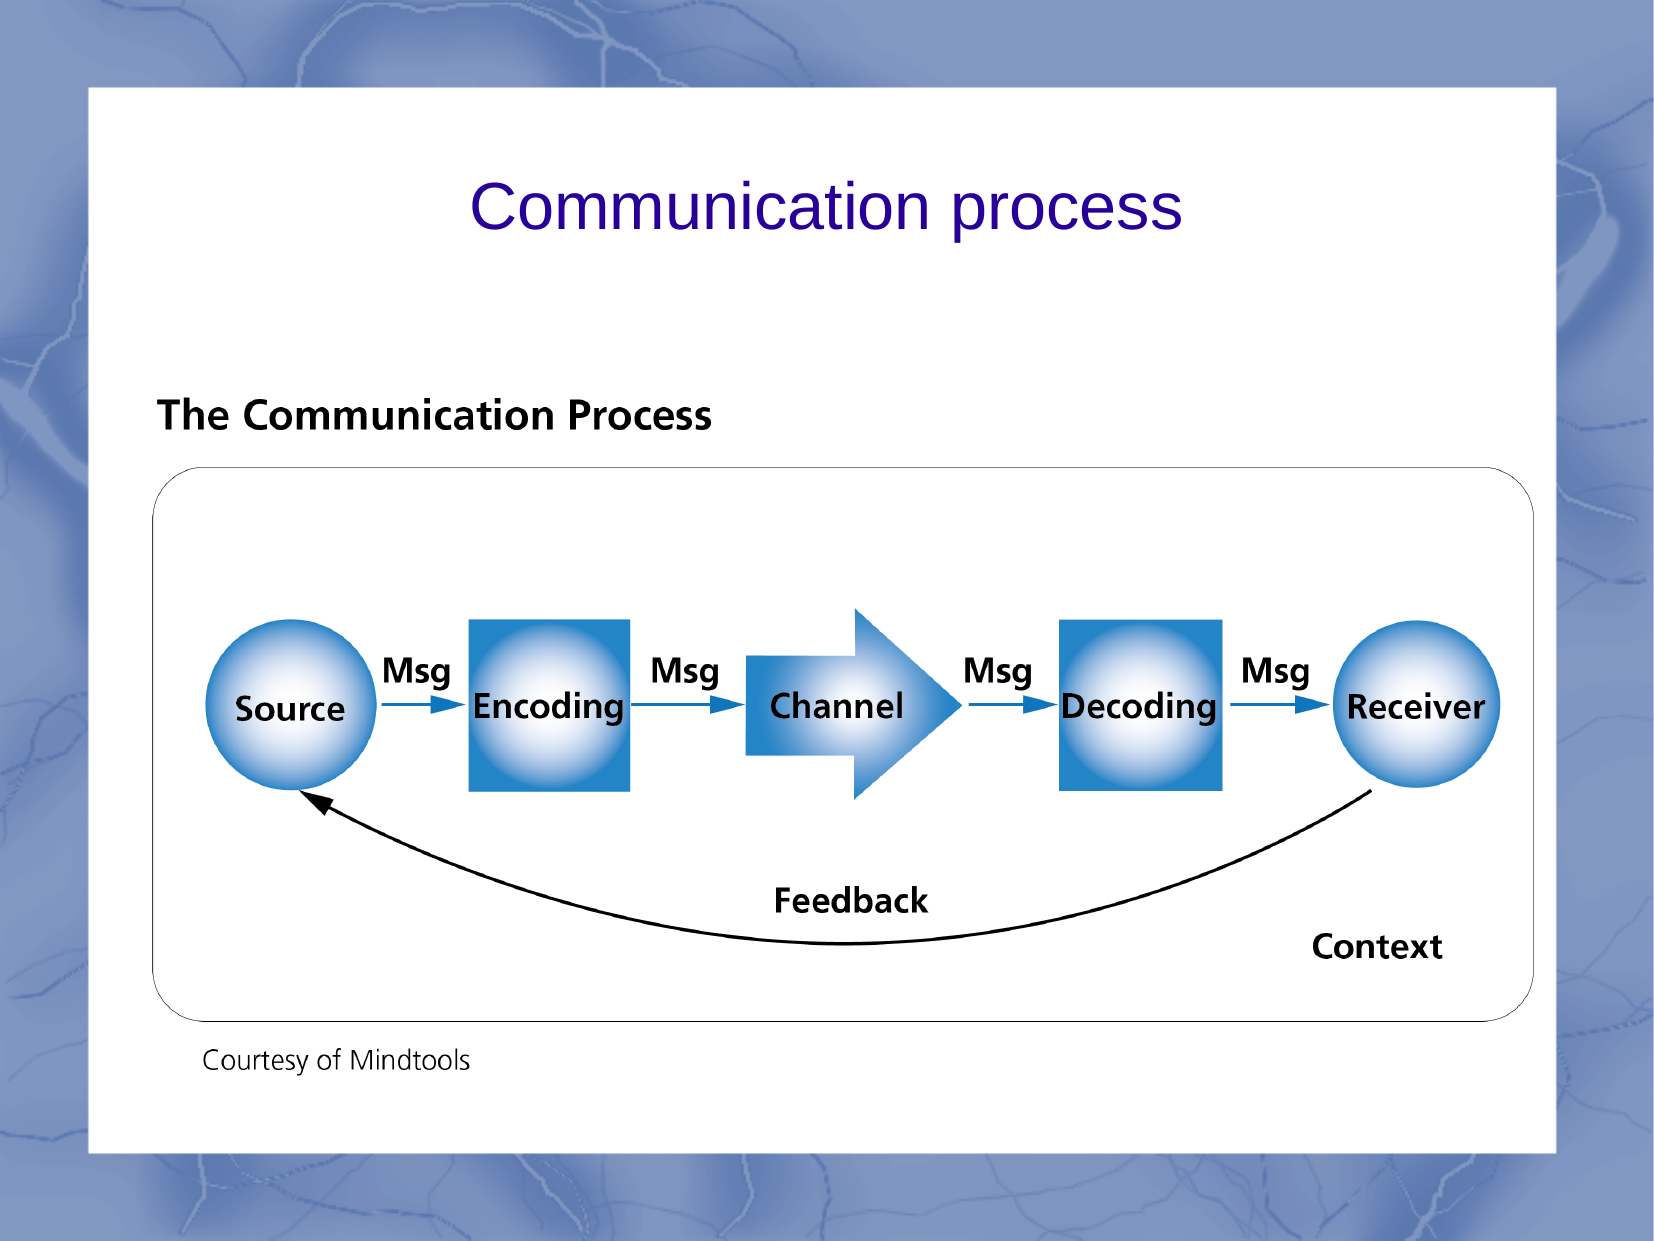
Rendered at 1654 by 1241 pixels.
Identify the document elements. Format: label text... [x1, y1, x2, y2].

title Communication process [118, 90, 1536, 298]
picture [0, 0, 1654, 1241]
